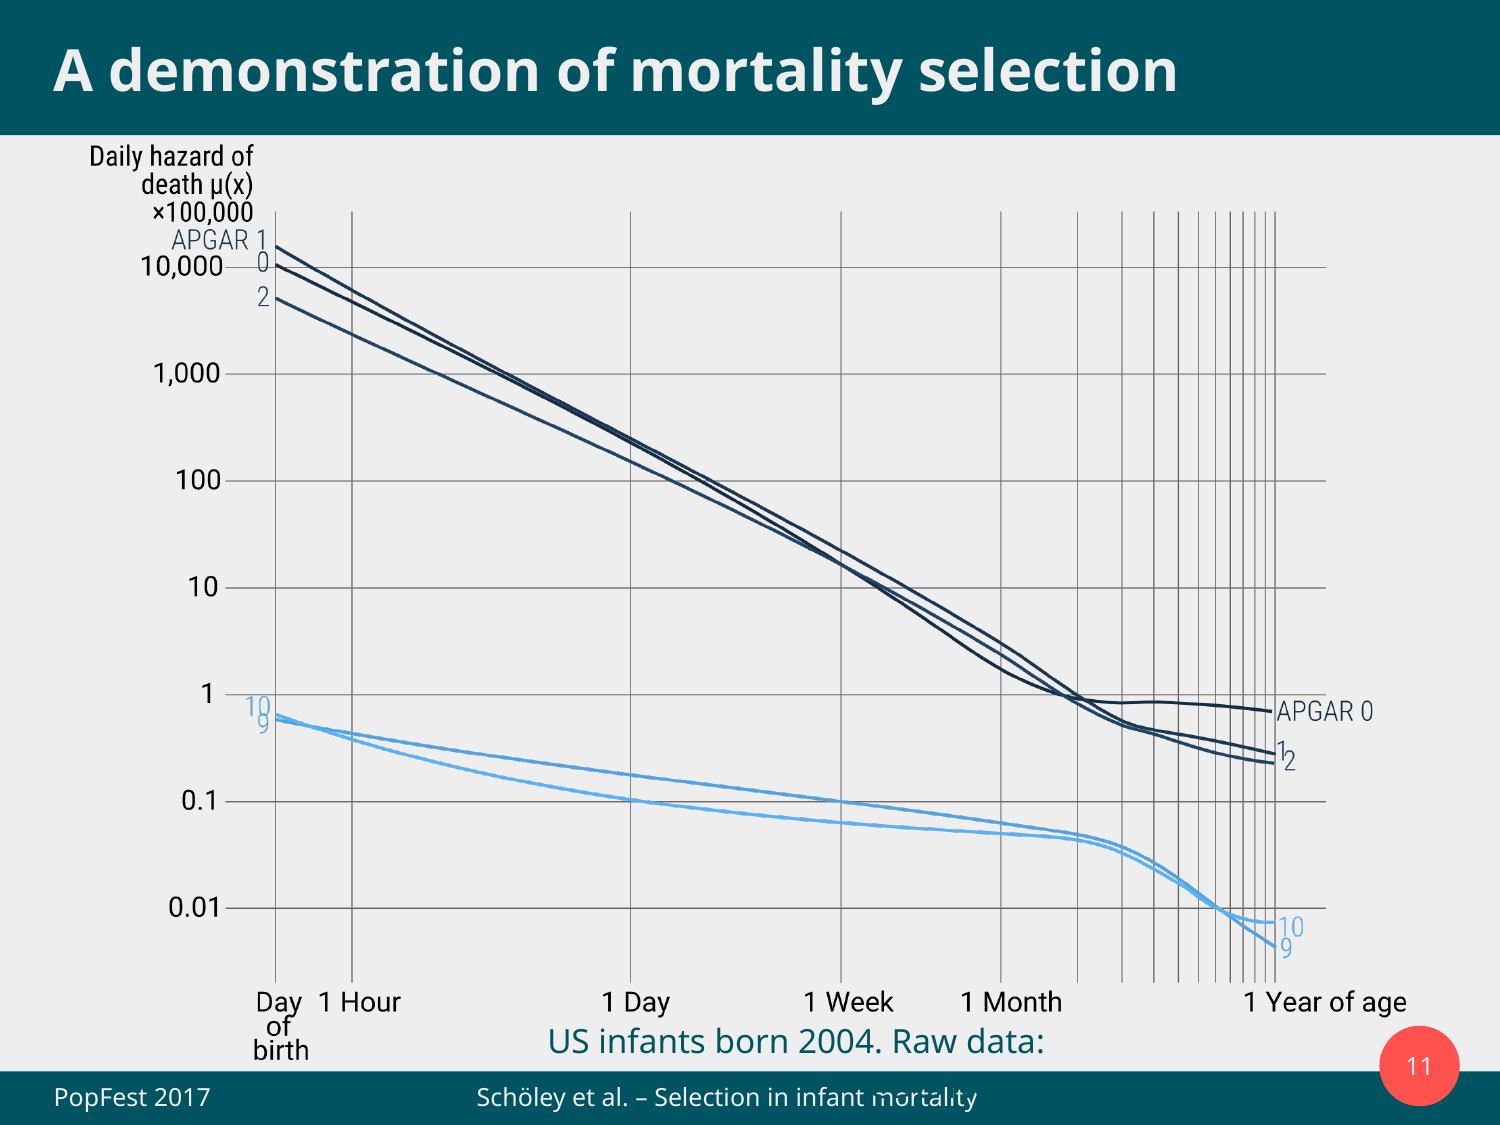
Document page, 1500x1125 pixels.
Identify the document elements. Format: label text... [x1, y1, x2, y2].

text_box US infants born 2004. Raw data: CDC/NCHS. [439, 1010, 1061, 1114]
title A demonstration of mortality selection [53, 0, 1447, 141]
picture [91, 144, 1406, 1060]
